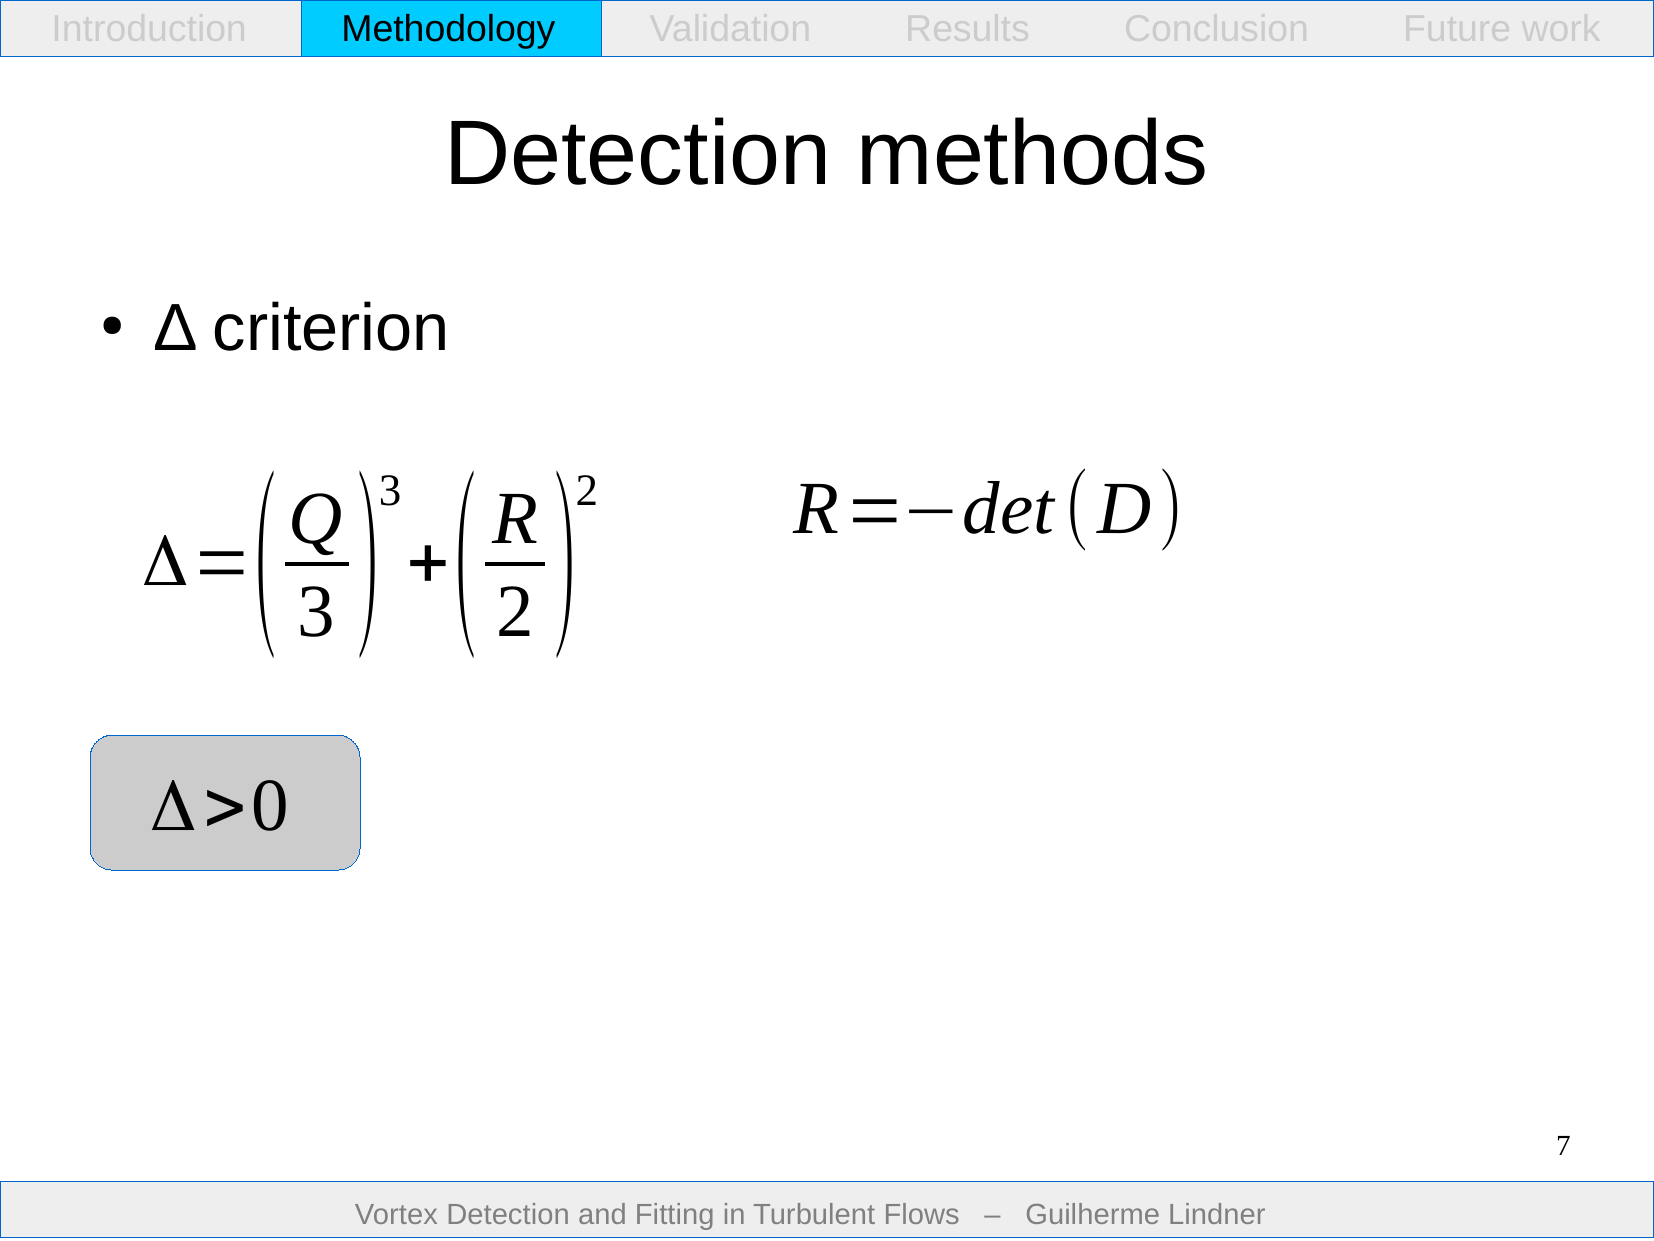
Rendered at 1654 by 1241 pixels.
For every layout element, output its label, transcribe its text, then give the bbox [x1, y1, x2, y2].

text_box Introduction Methodology Validation Results Conclusion Future work [0, 0, 1654, 57]
text_box Vortex Detection and Fitting in Turbulent Flows – Guilherme Lindner [340, 1190, 1314, 1241]
list Δ criterion [82, 290, 1571, 1010]
chart [142, 762, 296, 846]
chart [135, 465, 605, 663]
title Detection methods [82, 57, 1571, 257]
chart [784, 465, 1189, 555]
text_box [0, 1181, 1654, 1238]
